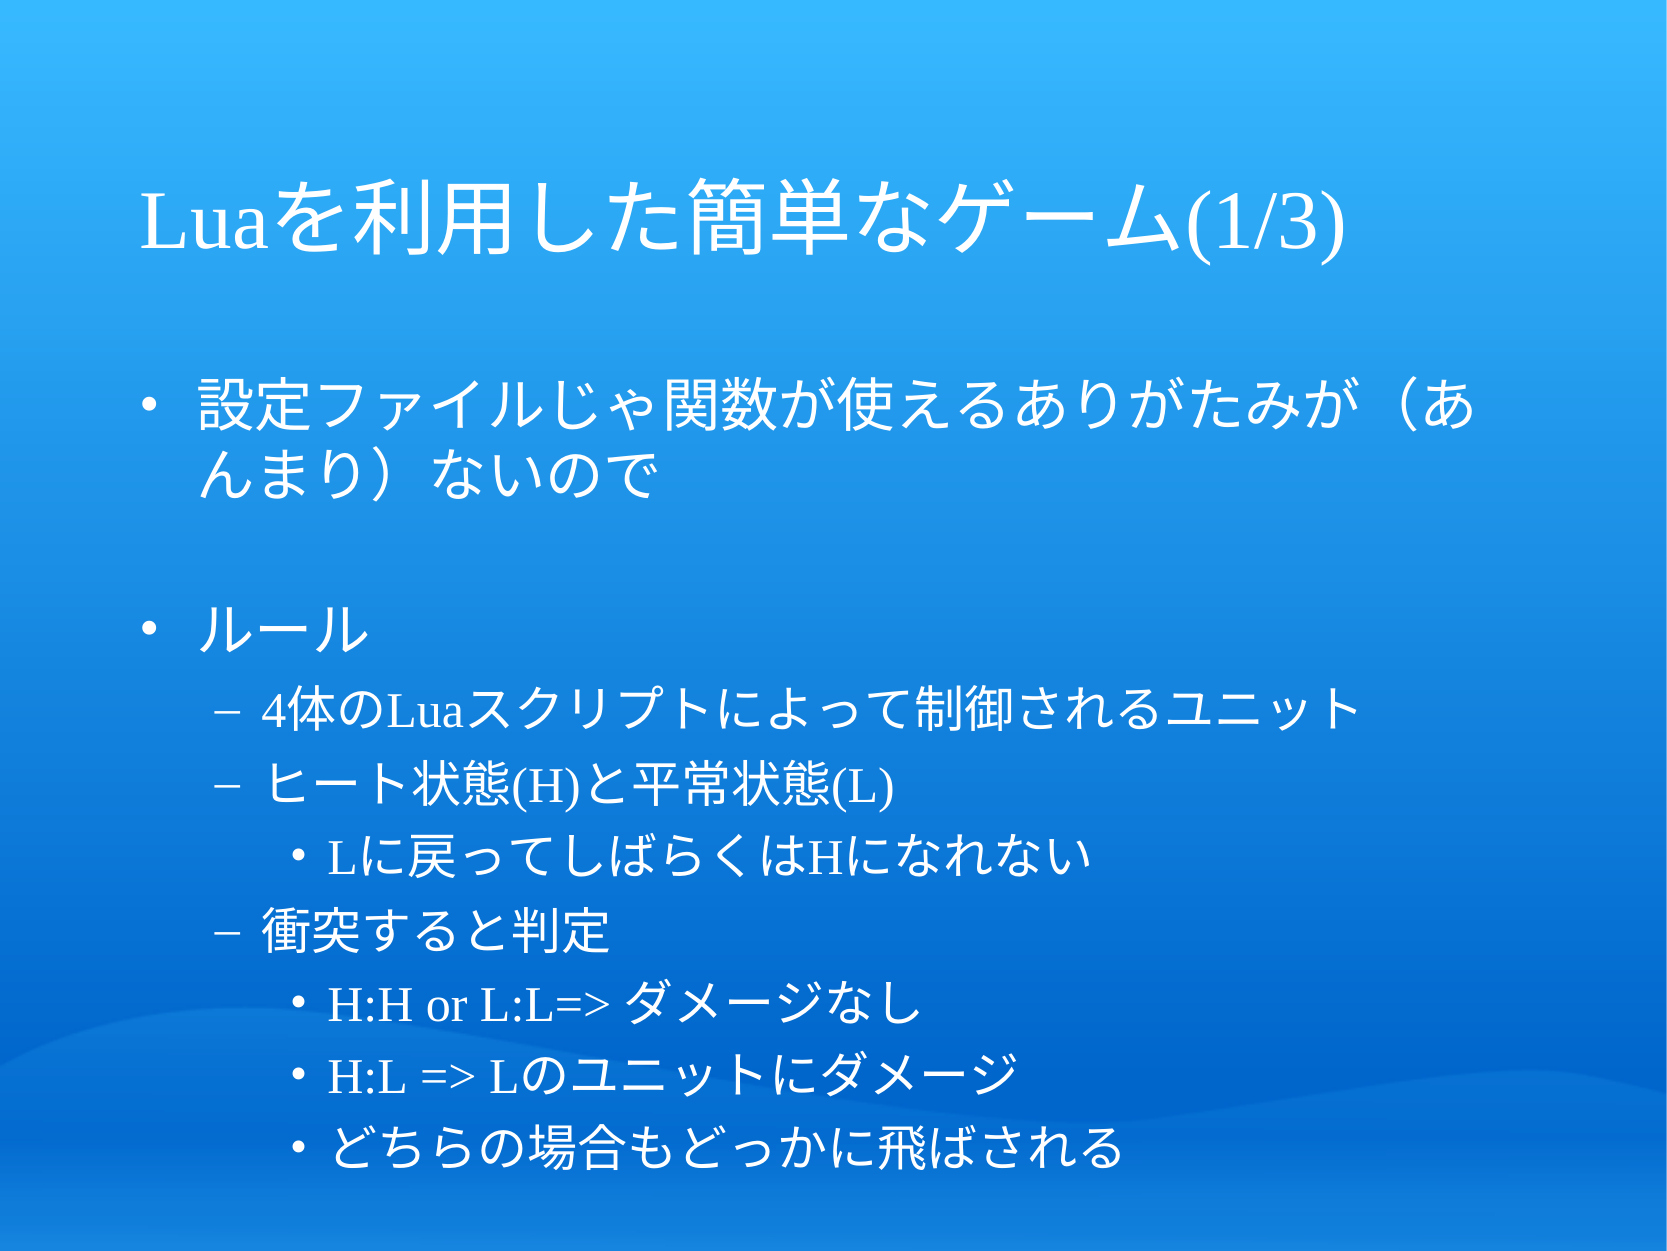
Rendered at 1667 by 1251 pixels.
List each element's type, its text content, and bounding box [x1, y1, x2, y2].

list 設定ファイルじゃ関数が使えるありがたみが（あんまり）ないので ルール 4体のLuaスクリプトによって制御されるユニット ヒート状態(H)と平常状態(L) Lに戻ってしばらくはHになれない 衝突すると判定 H:H or L:L=> ダメージなし H:L => Lのユニットにダメージ どちらの場合もどっかに飛ばされる [124, 360, 1542, 1185]
picture [0, 0, 1667, 1251]
title Luaを利用した簡単なゲーム(1/3) [124, 110, 1542, 320]
